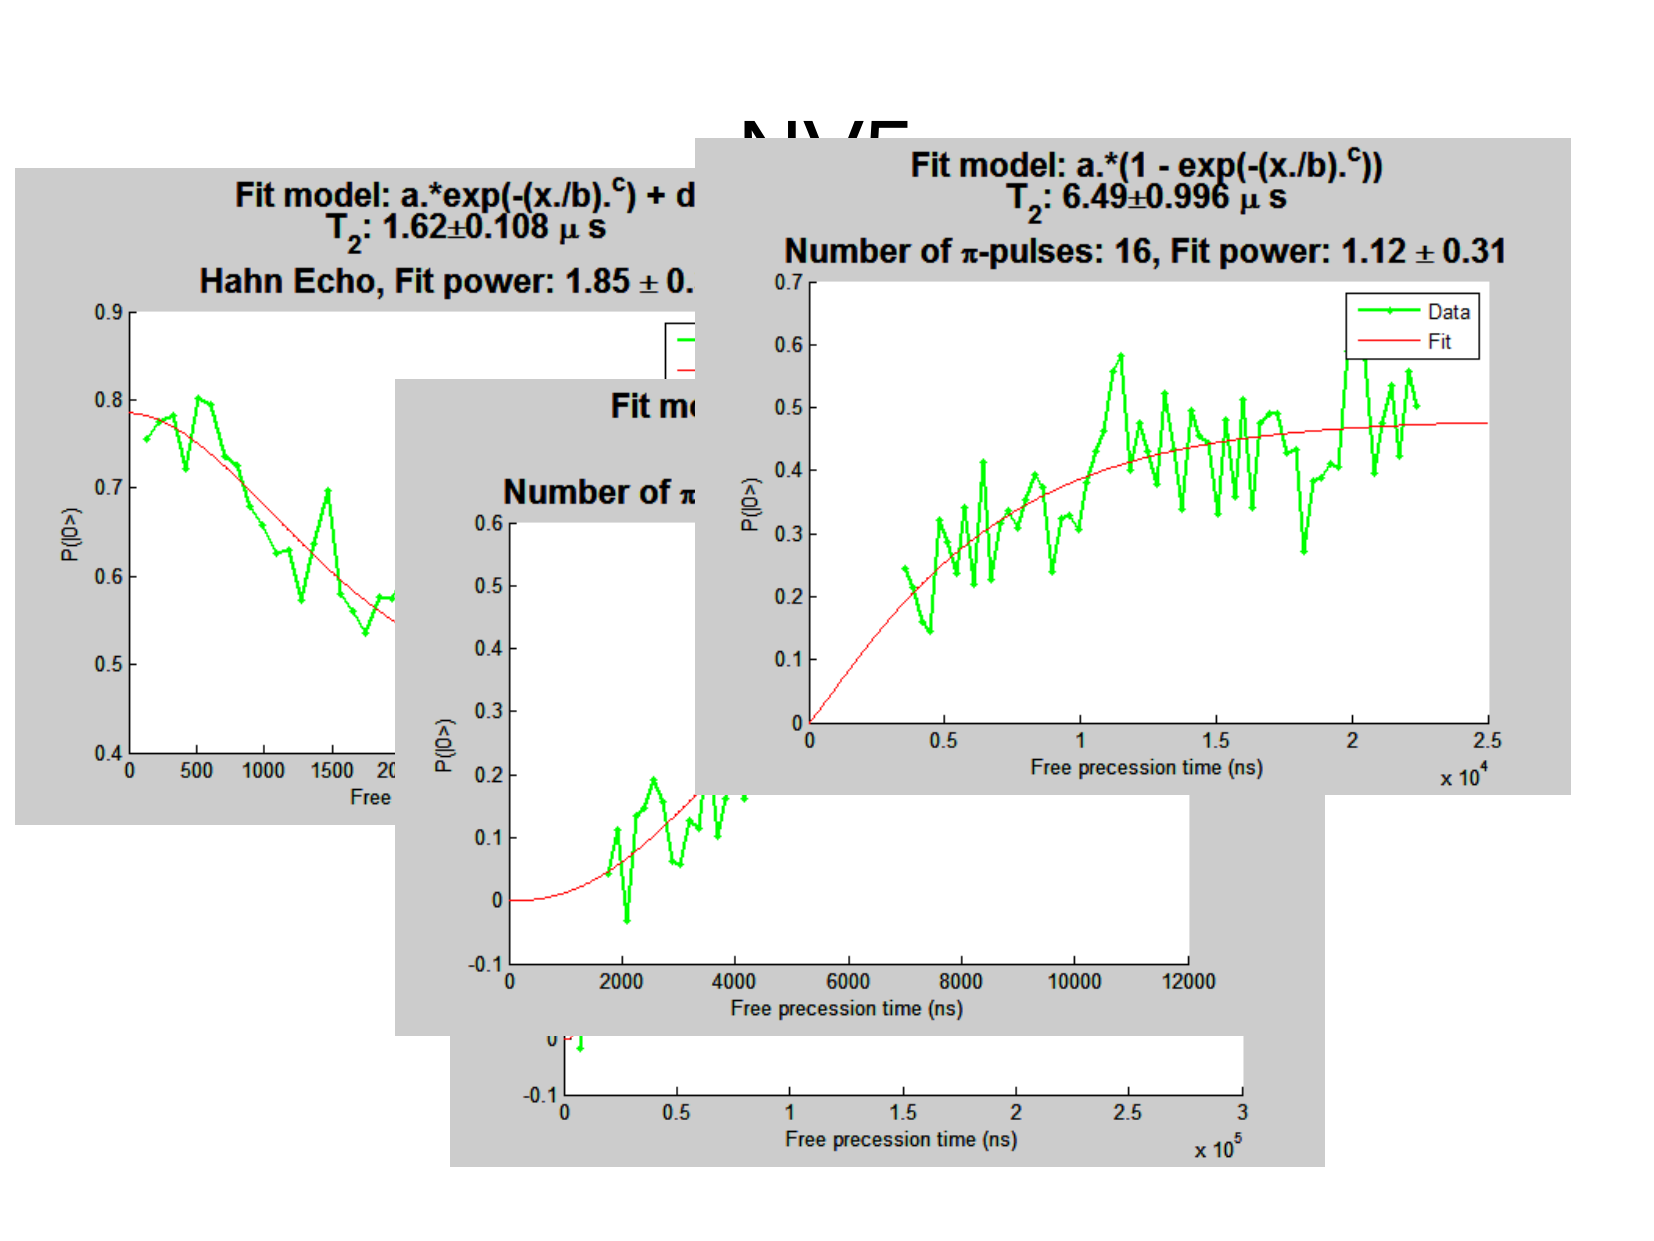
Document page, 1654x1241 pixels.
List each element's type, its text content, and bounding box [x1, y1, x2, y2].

title NV5 [82, 49, 1571, 168]
picture [15, 138, 1571, 1167]
